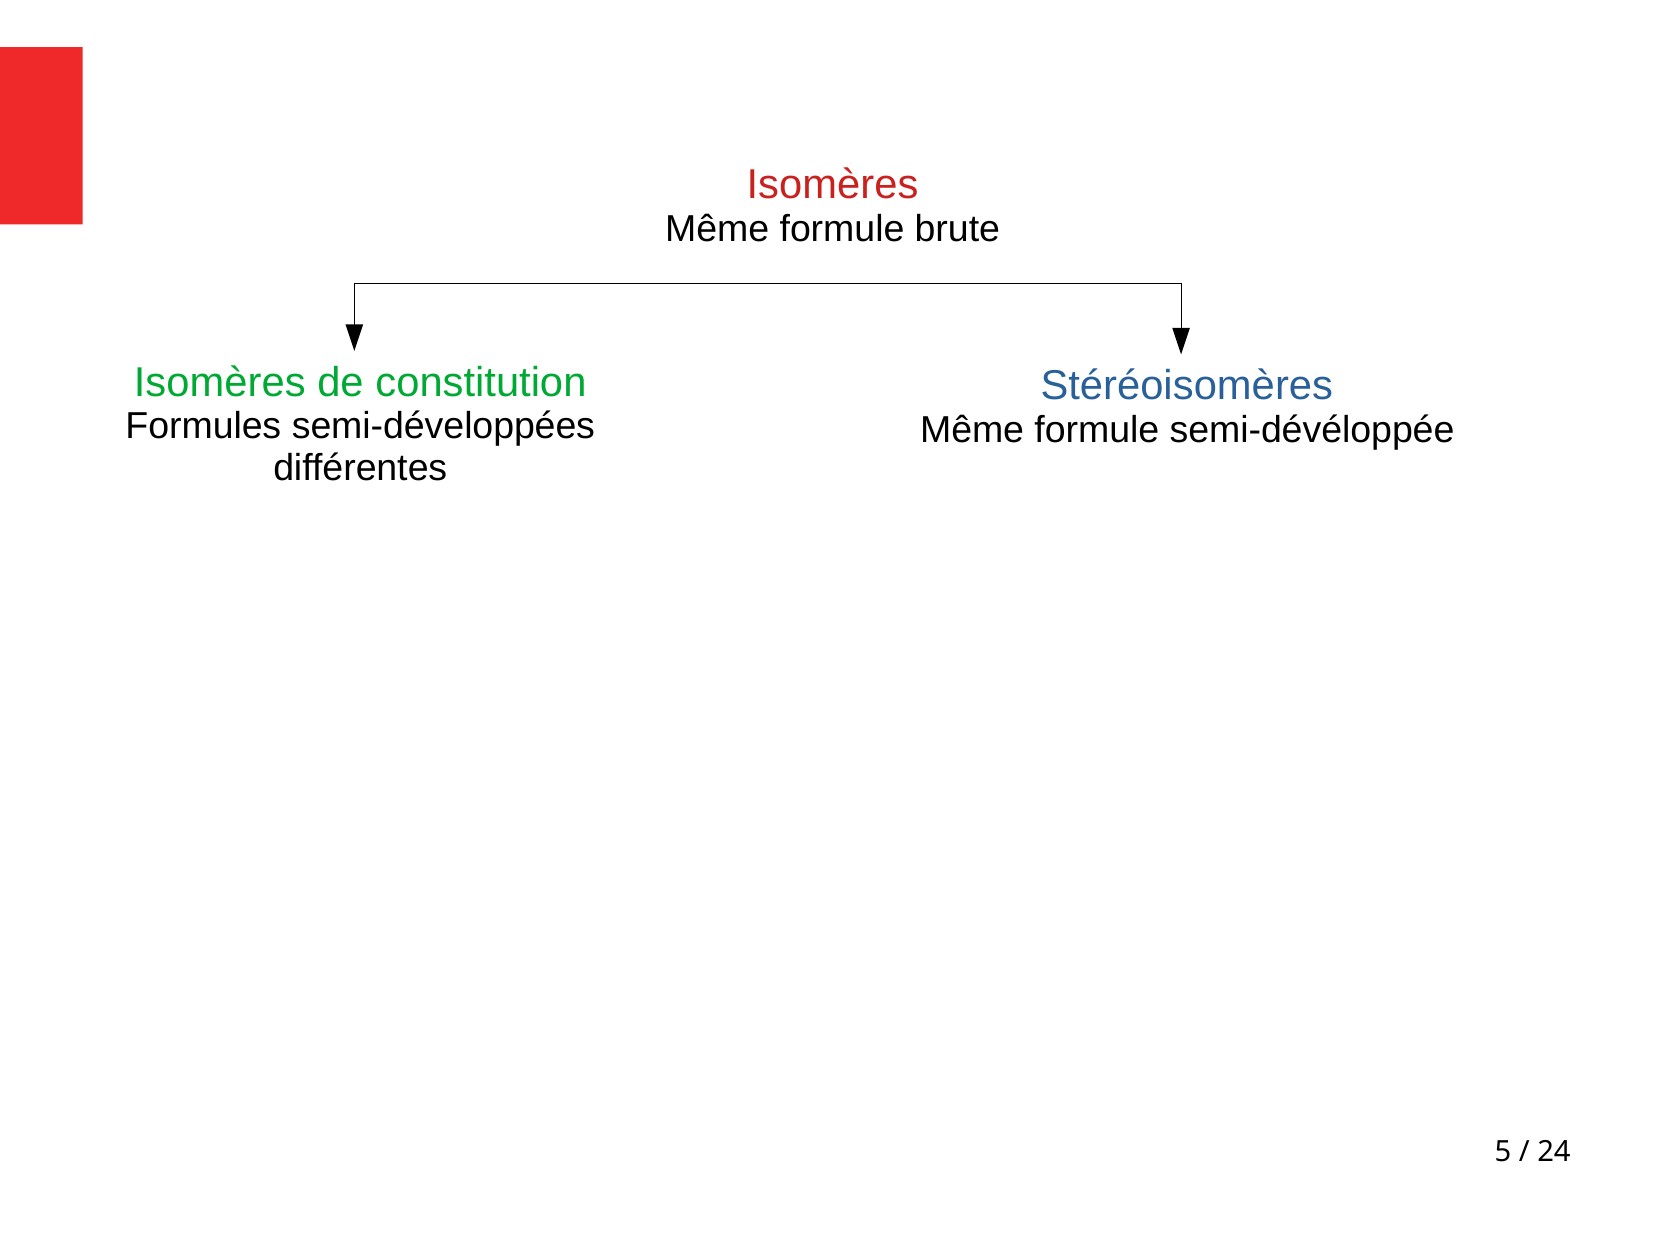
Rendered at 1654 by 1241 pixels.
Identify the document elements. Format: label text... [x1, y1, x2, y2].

text_box Isomères de constitution Formules semi-développées différentes [106, 350, 615, 497]
text_box Isomères Même formule brute [625, 153, 1040, 257]
text_box Stéréoisomères Même formule semi-dévéloppée [862, 354, 1512, 458]
